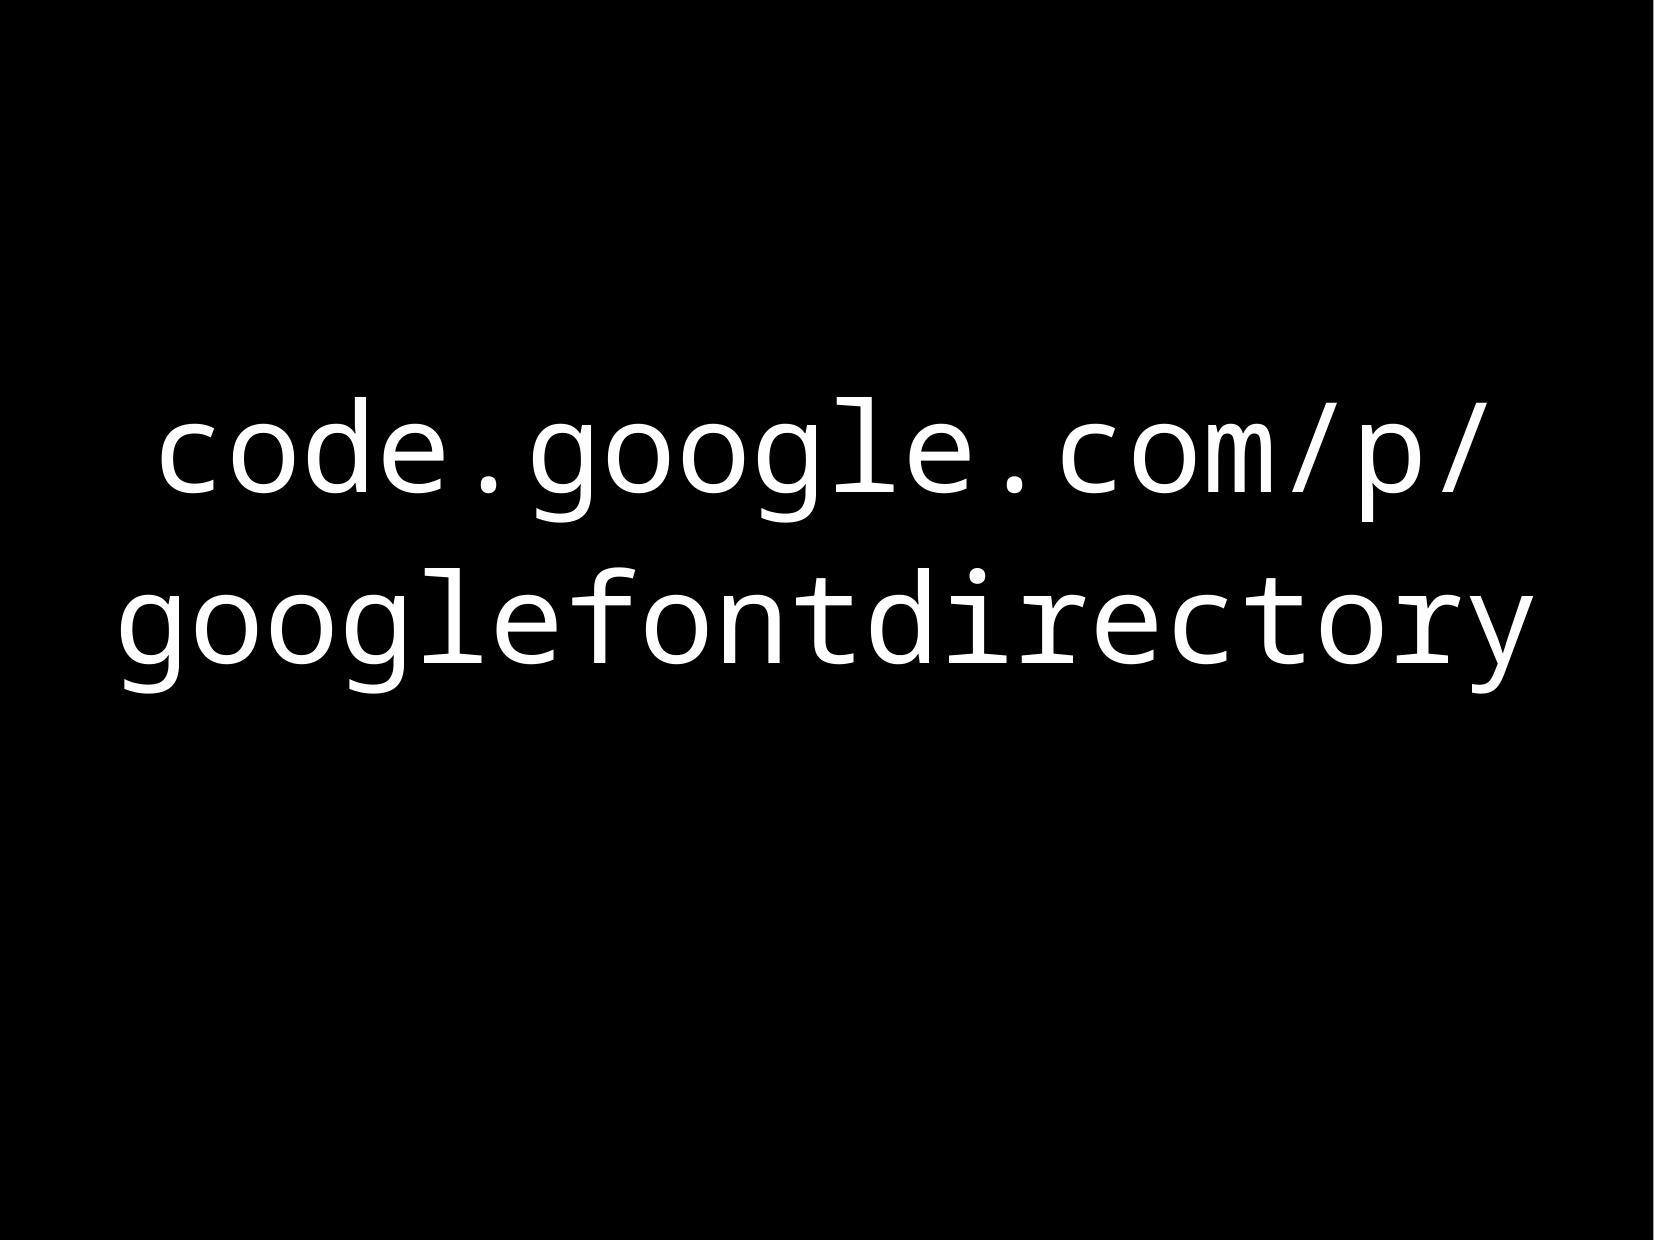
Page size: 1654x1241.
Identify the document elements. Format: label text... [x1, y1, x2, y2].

subtitle code.google.com/p/ googlefontdirectory [82, 49, 1571, 1010]
